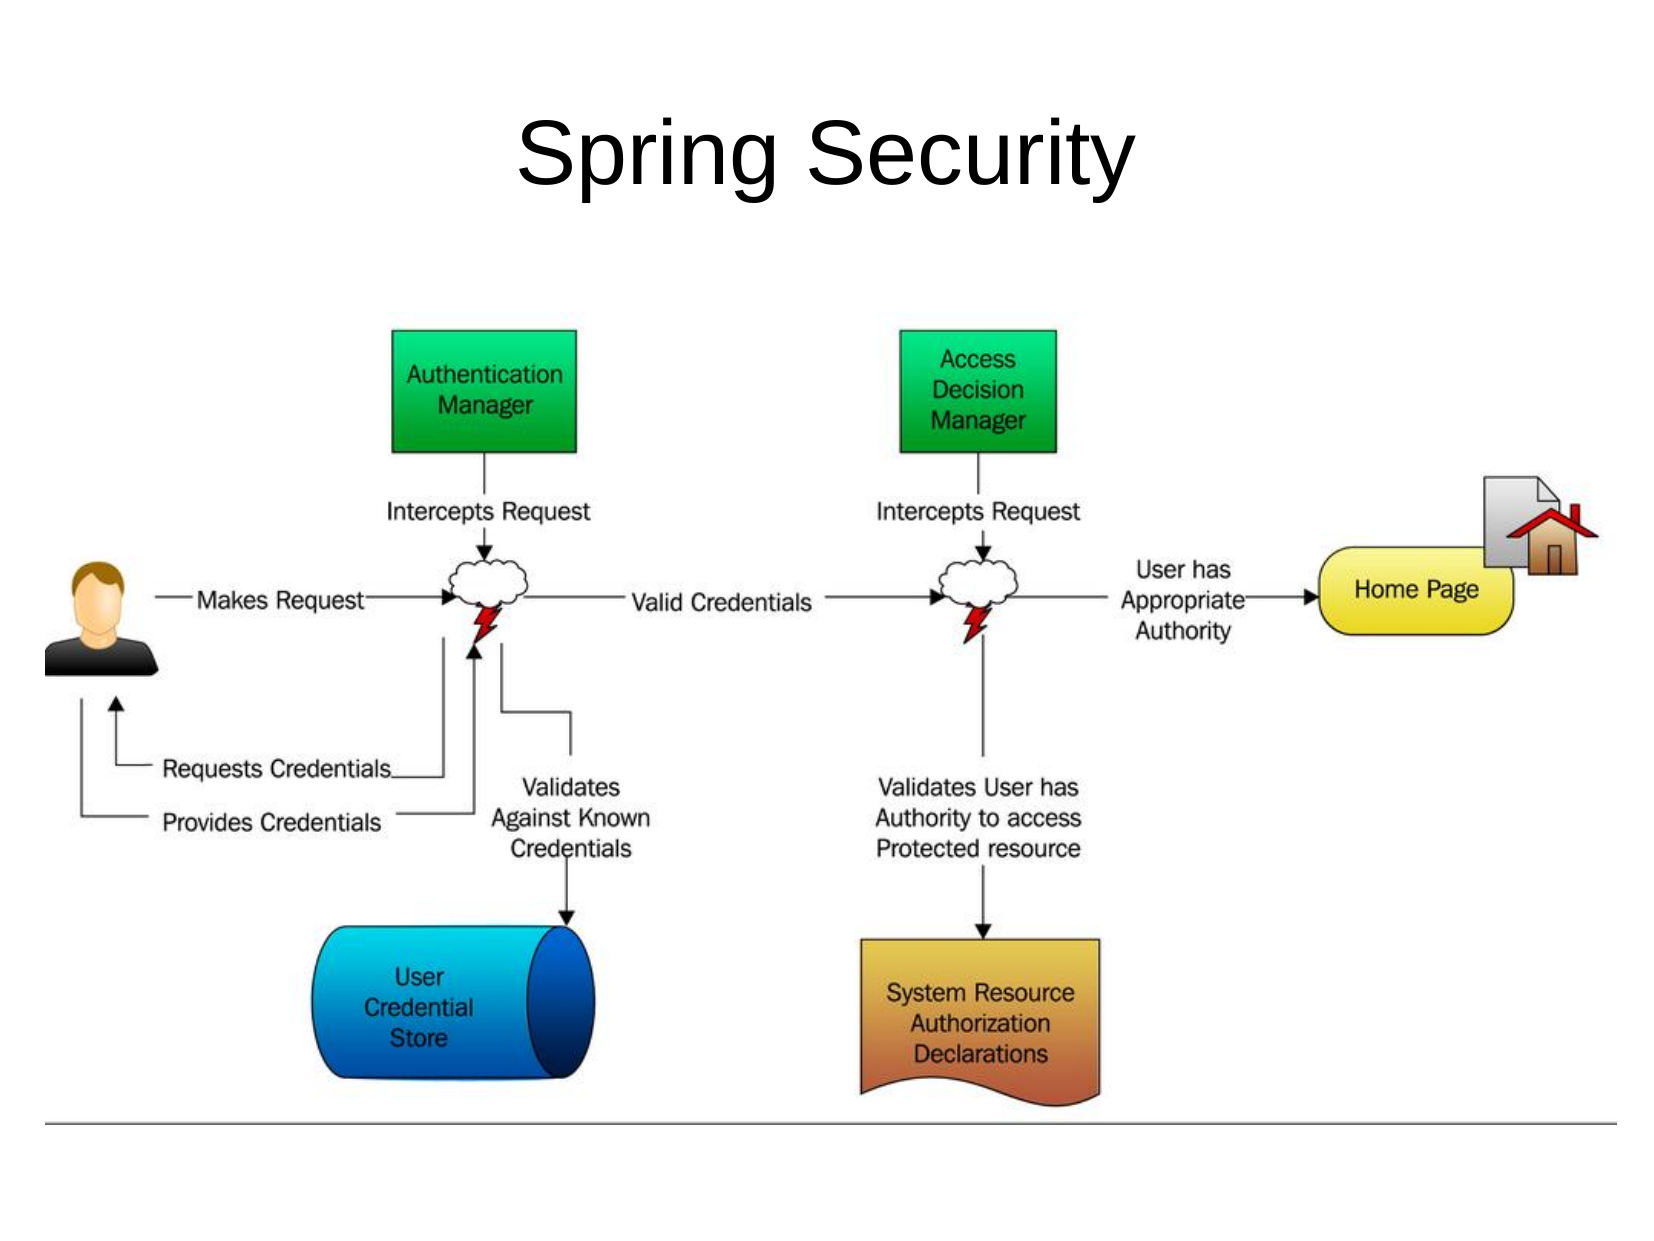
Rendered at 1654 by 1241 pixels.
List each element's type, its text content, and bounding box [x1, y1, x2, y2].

title Spring Security [82, 49, 1571, 257]
picture [45, 312, 1617, 1126]
